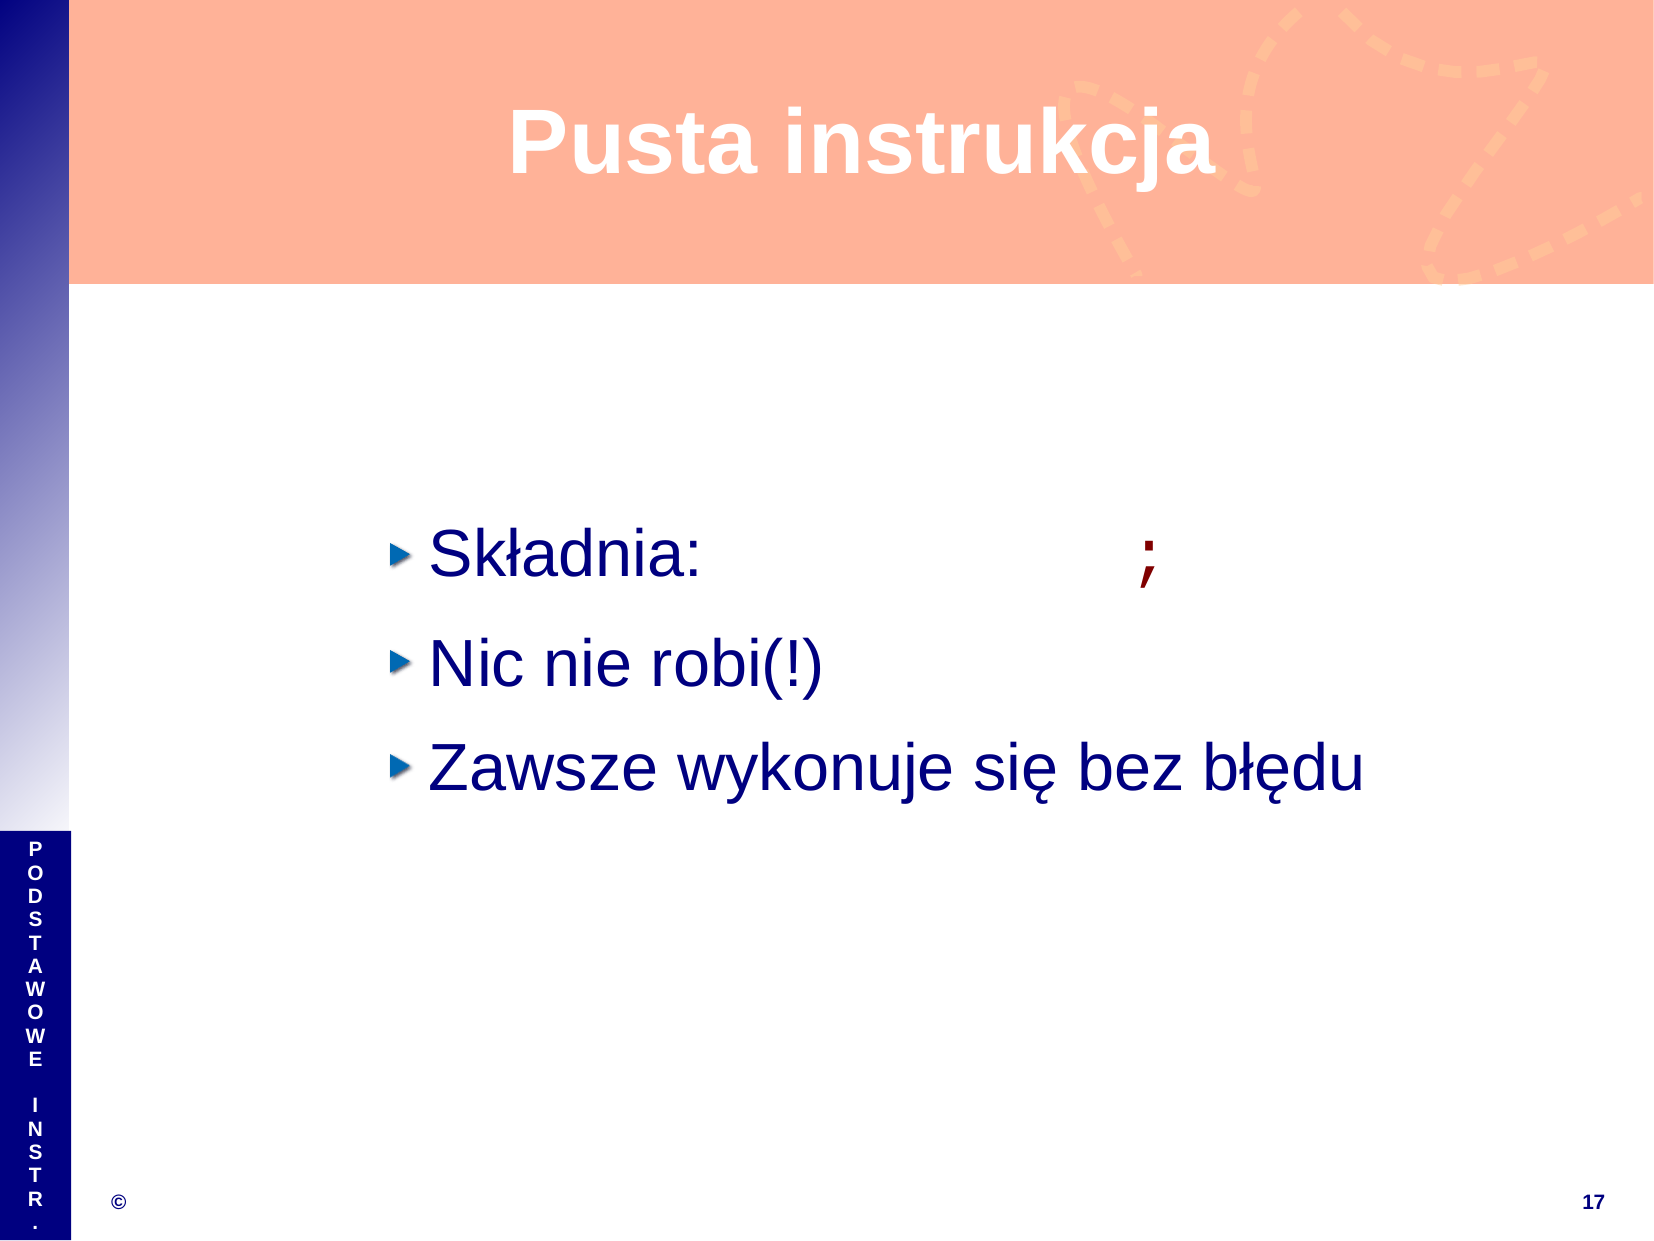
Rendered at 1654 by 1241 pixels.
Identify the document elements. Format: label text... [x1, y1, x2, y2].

title Pusta instrukcja [70, 37, 1654, 246]
list Składnia: ; Nic nie robi(!) Zawsze wykonuje się bez błędu [358, 516, 1367, 805]
text_box P O D S T A W O W E I N S T R . [0, 830, 71, 1241]
